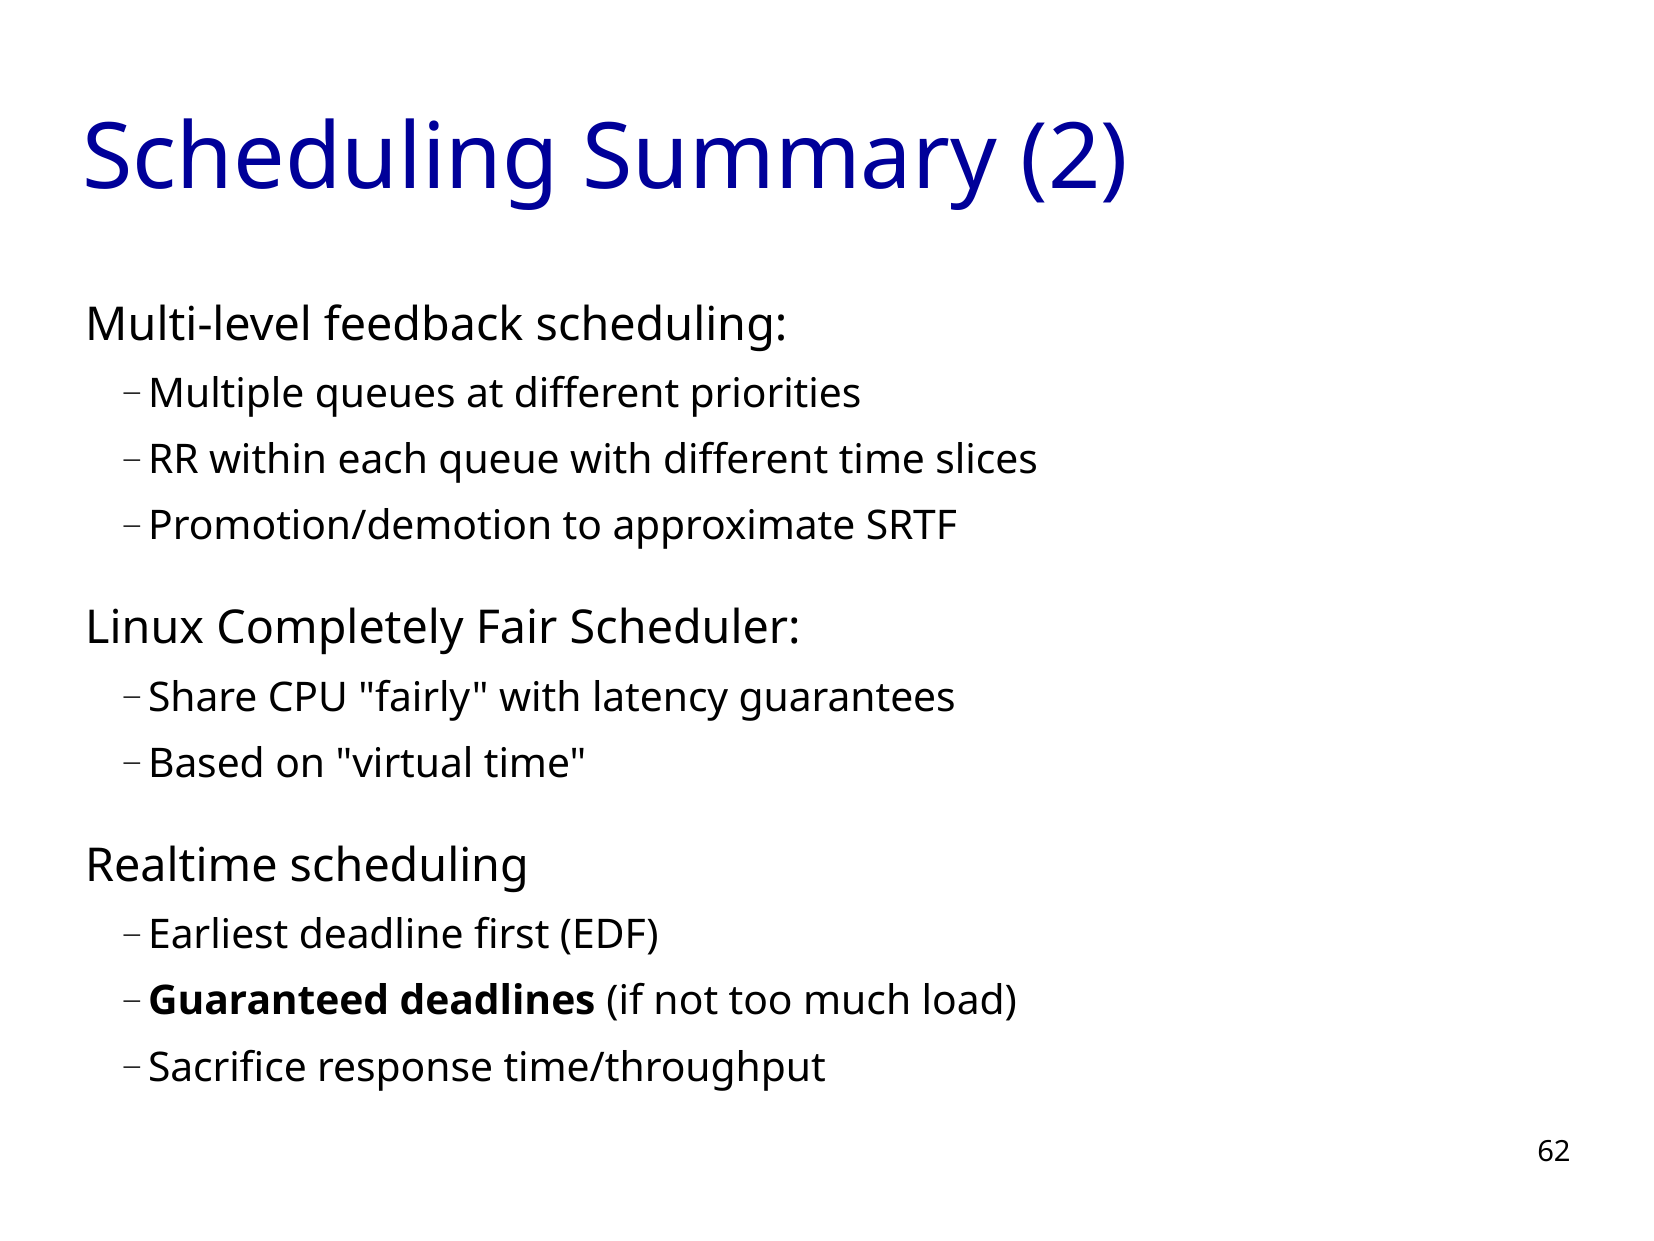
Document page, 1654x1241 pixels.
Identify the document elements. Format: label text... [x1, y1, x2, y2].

list Multi-level feedback scheduling: Multiple queues at different priorities RR within each queue with different time slices Promotion/demotion to approximate SRTF Linux Completely Fair Scheduler: Share CPU "fairly" with latency guarantees Based on "virtual time" Realtime scheduling Earliest deadline first (EDF) Guaranteed deadlines (if not too much load) Sacrifice response time/throughput [60, 290, 1571, 1096]
title Scheduling Summary (2) [82, 49, 1571, 257]
